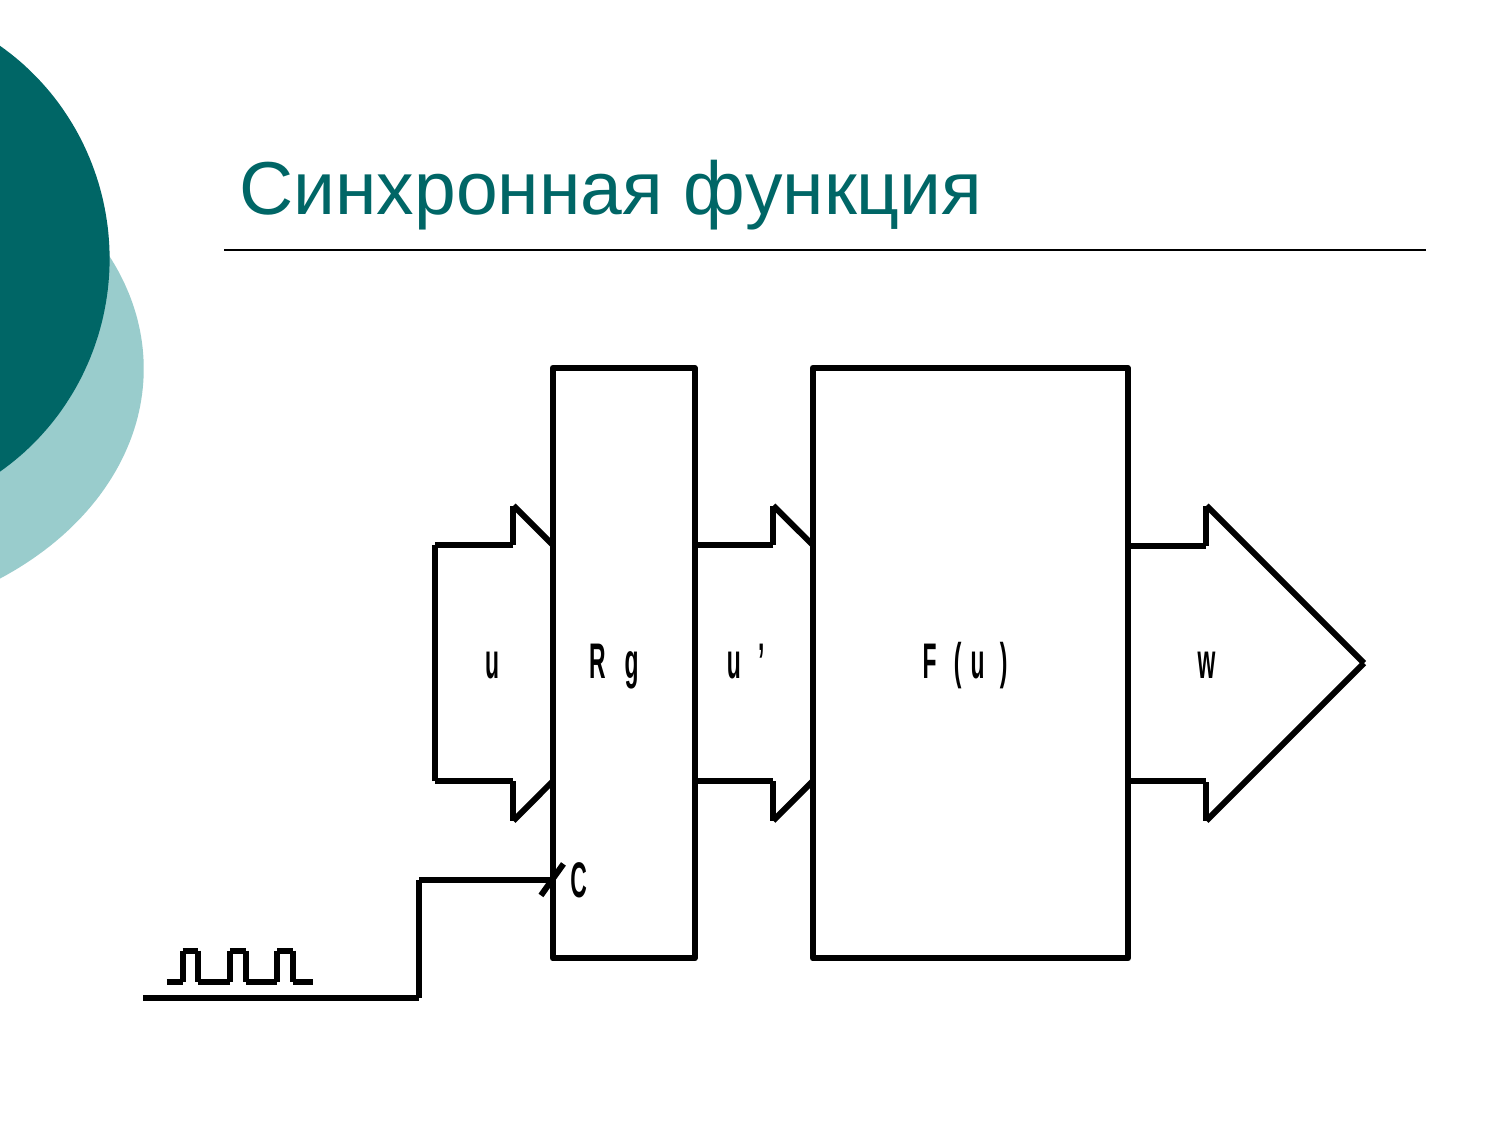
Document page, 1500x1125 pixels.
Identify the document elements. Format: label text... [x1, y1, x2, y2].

title Синхронная функция [224, 49, 1425, 237]
picture [137, 361, 1371, 1004]
